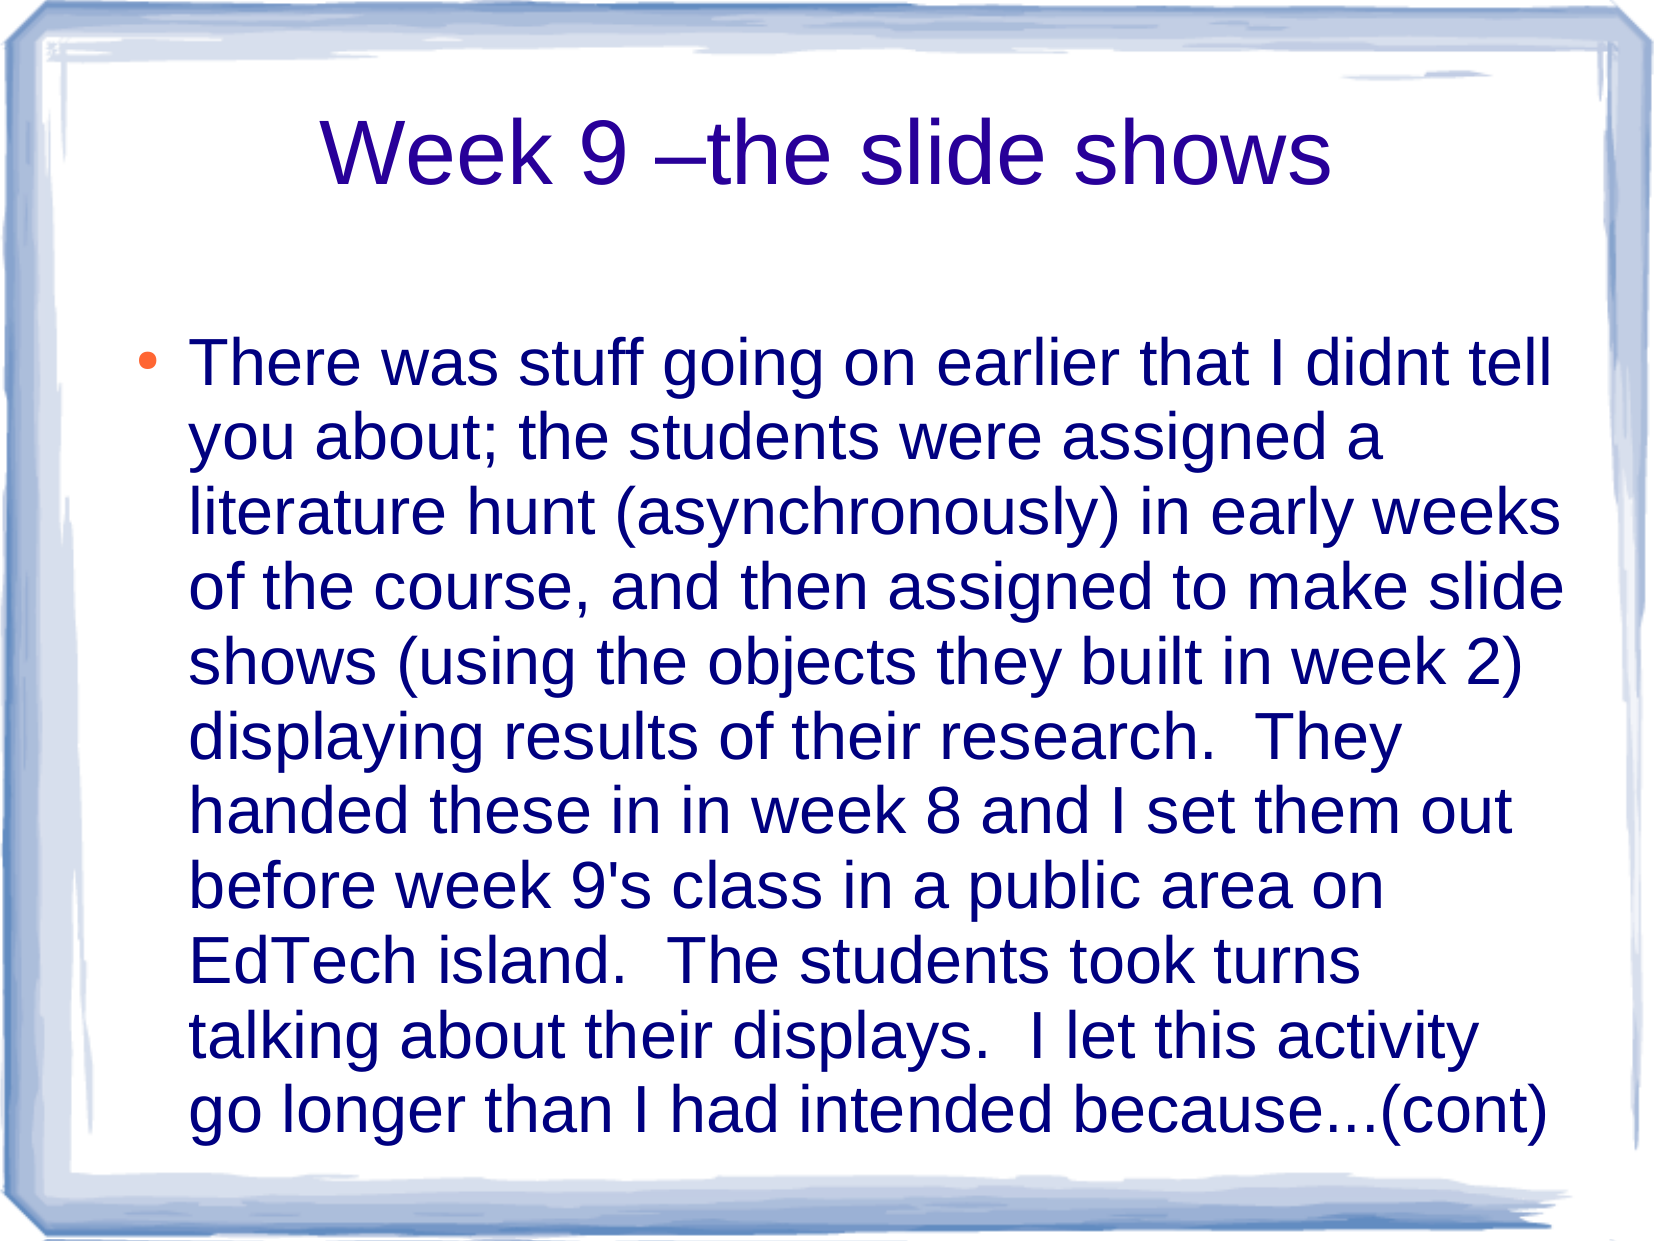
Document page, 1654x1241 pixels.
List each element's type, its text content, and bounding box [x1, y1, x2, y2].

list There was stuff going on earlier that I didnt tell you about; the students were assigned a literature hunt (asynchronously) in early weeks of the course, and then assigned to make slide shows (using the objects they built in week 2) displaying results of their research. They handed these in in week 8 and I set them out before week 9's class in a public area on EdTech island. The students took turns talking about their displays. I let this activity go longer than I had intended because...(cont) [118, 324, 1571, 1148]
title Week 9 –the slide shows [82, 56, 1571, 250]
picture [0, 0, 1654, 1241]
